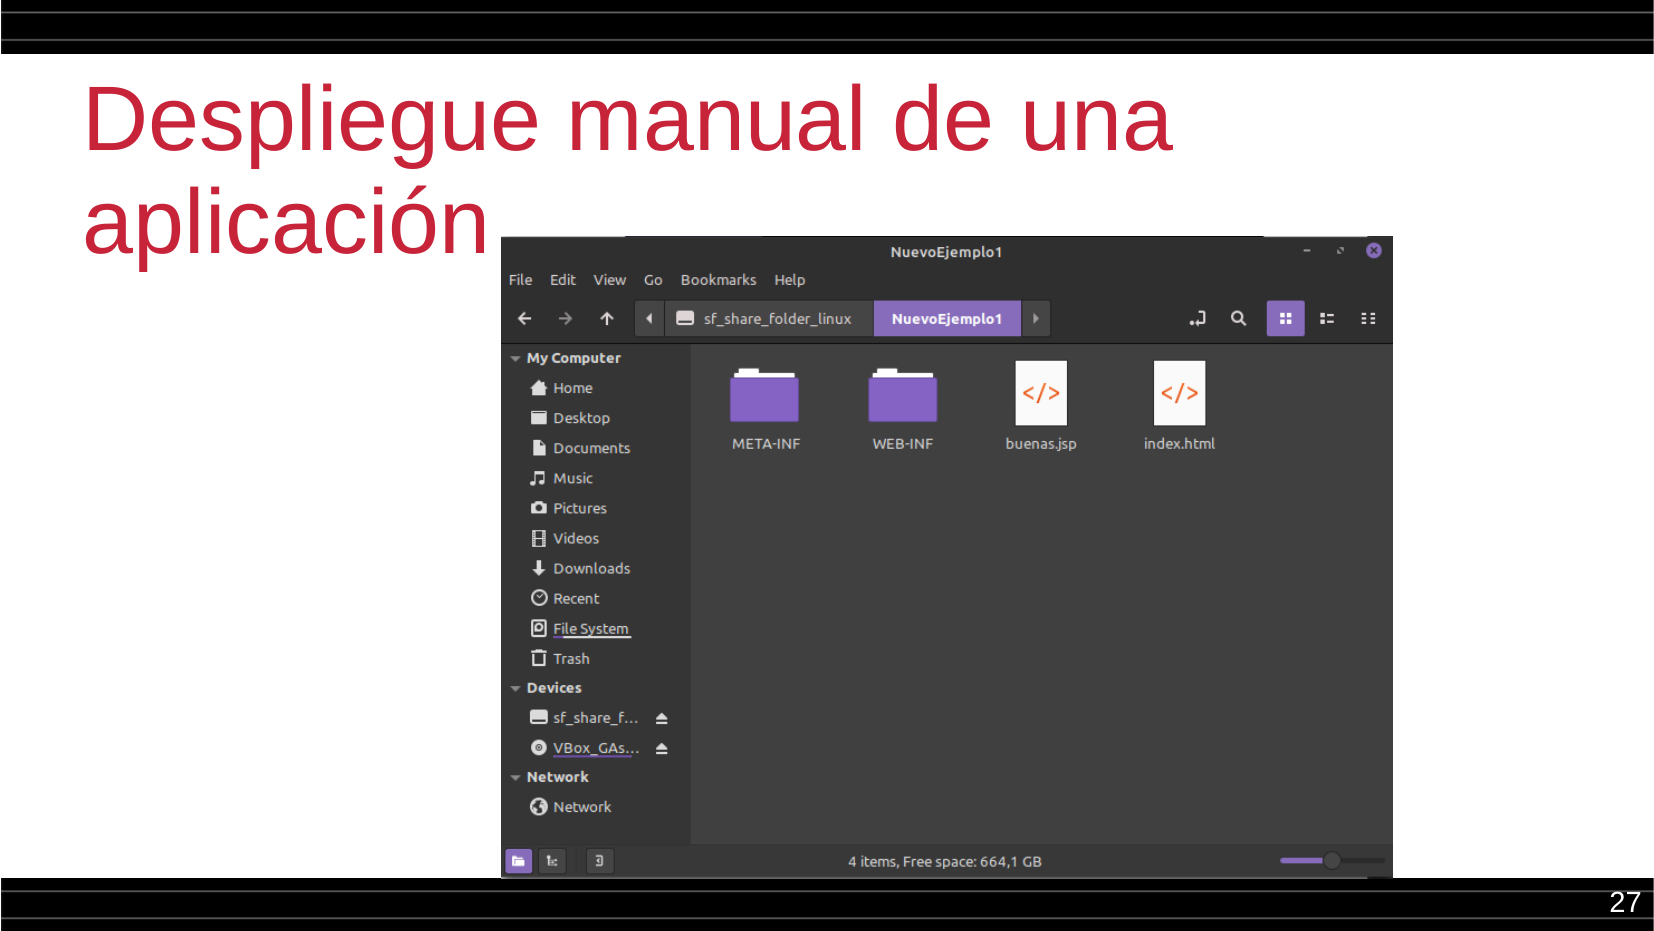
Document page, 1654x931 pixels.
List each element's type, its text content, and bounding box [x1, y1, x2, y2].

picture [1, 236, 1654, 931]
title Despliegue manual de una aplicación [82, 67, 1571, 273]
picture [1, 0, 1654, 54]
